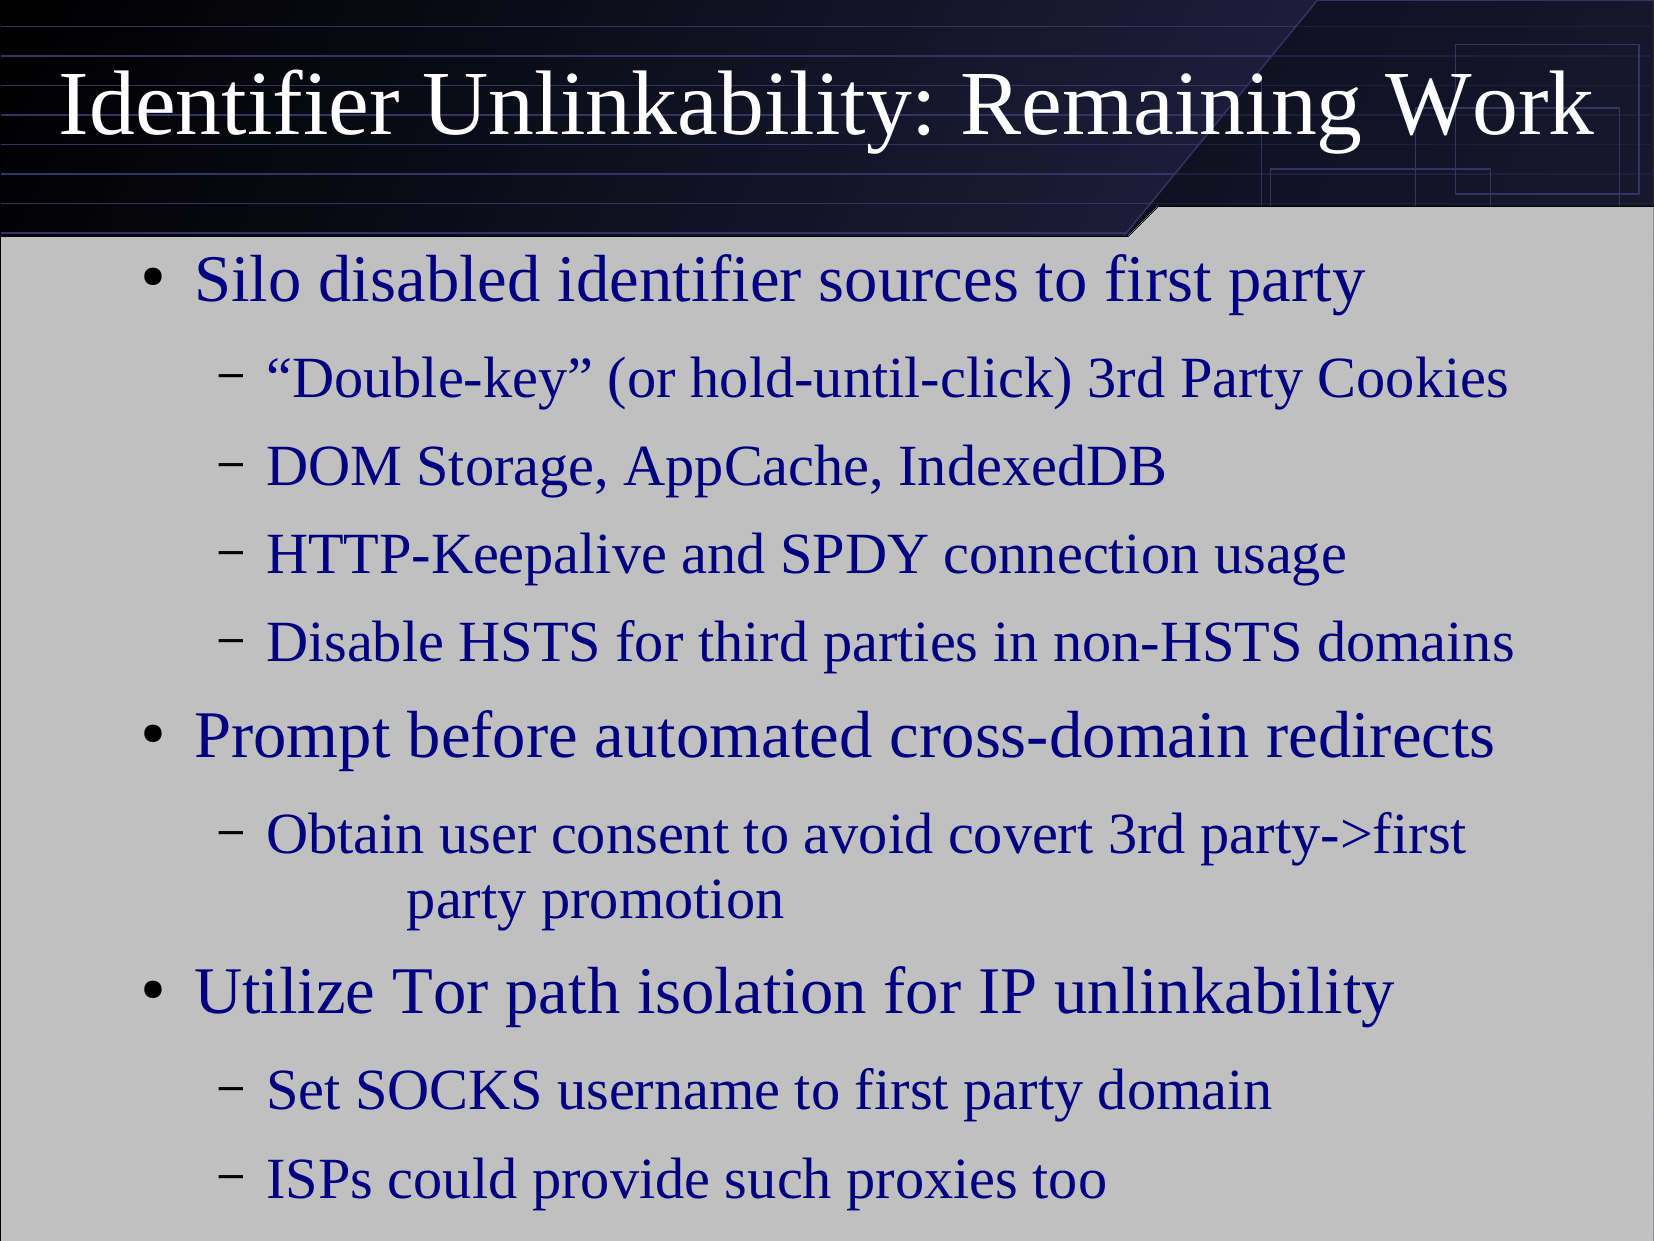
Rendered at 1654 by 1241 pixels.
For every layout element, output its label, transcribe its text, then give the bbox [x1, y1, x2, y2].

list Silo disabled identifier sources to first party “Double-key” (or hold-until-click) 3rd Party Cookies DOM Storage, AppCache, IndexedDB HTTP-Keepalive and SPDY connection usage Disable HSTS for third parties in non-HSTS domains Prompt before automated cross-domain redirects Obtain user consent to avoid covert 3rd party->first party promotion Utilize Tor path isolation for IP unlinkability Set SOCKS username to first party domain ISPs could provide such proxies too [123, 241, 1536, 1211]
title Identifier Unlinkability: Remaining Work [59, 0, 1654, 208]
